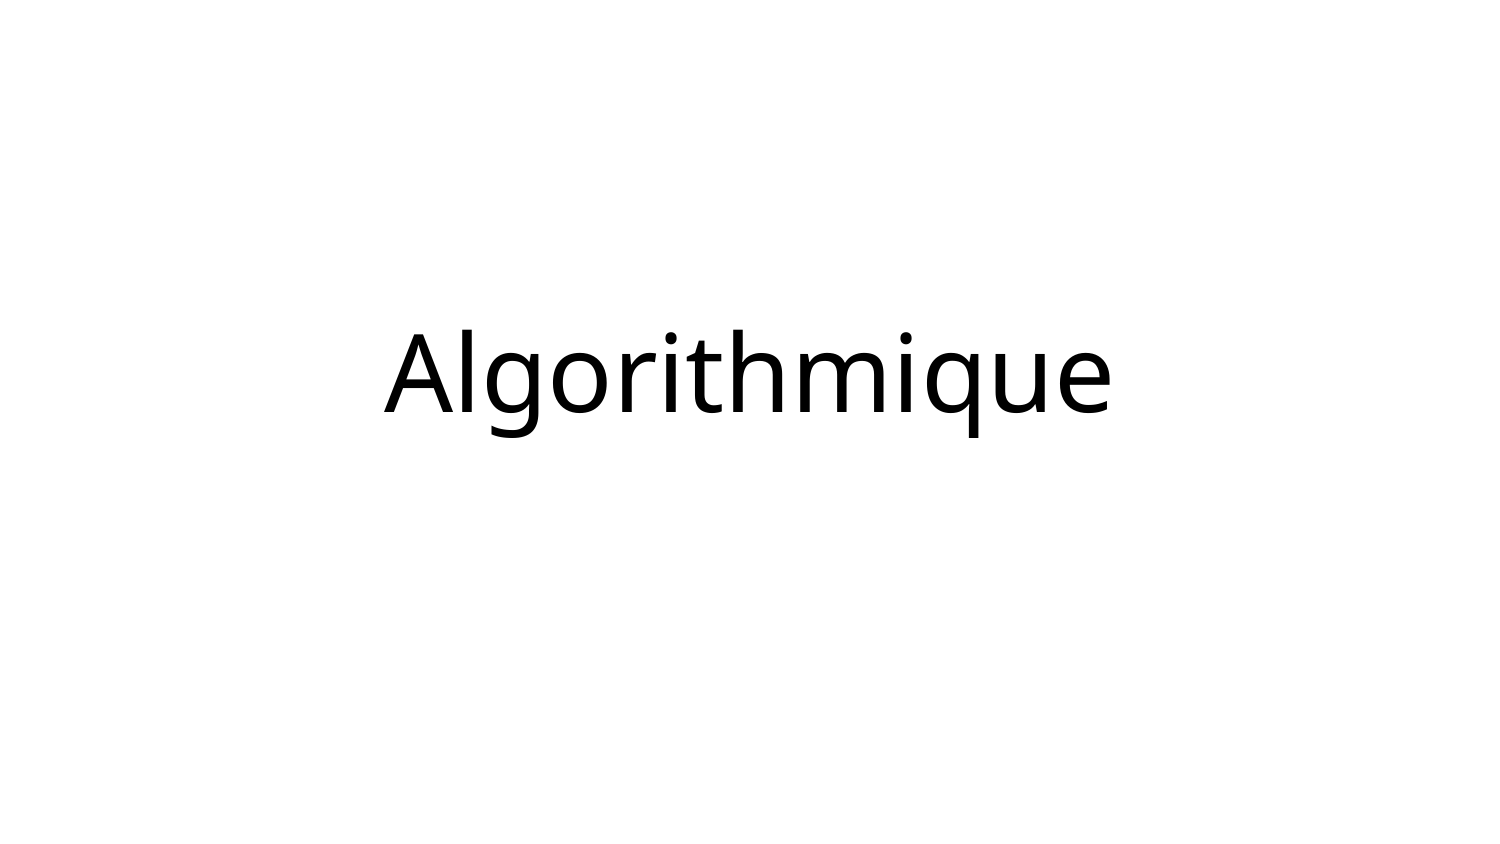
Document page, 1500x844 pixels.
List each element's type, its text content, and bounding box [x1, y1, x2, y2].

title Algorithmique [51, 122, 1449, 459]
